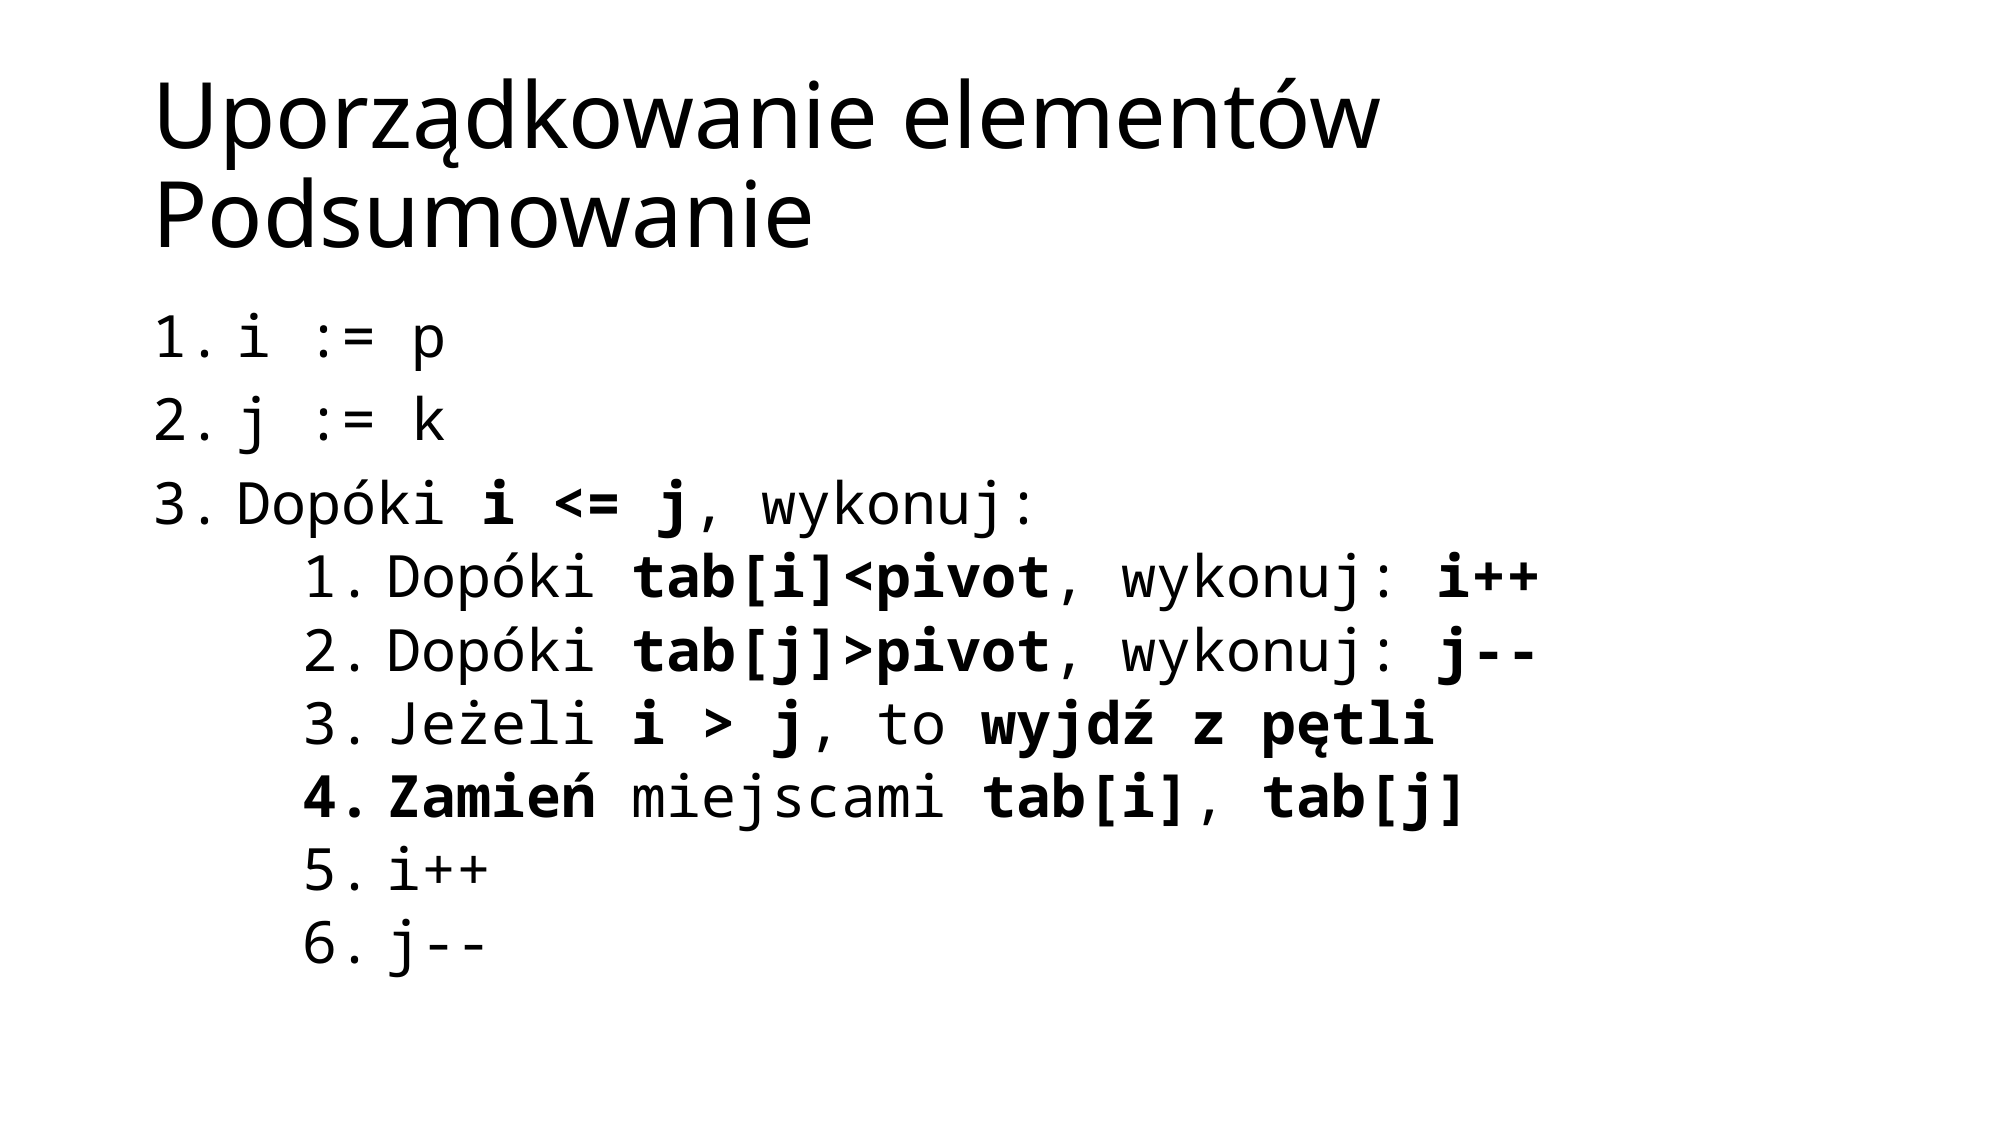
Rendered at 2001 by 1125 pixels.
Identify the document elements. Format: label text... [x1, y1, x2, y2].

list i := p j := k Dopóki i <= j, wykonuj: Dopóki tab[i]<pivot, wykonuj: i++ Dopóki tab[j]>pivot, wykonuj: j-- Jeżeli i > j, to wyjdź z pętli Zamień miejscami tab[i], tab[j] i++ j-- [137, 299, 1863, 1014]
title Uporządkowanie elementów Podsumowanie [137, 59, 1863, 278]
